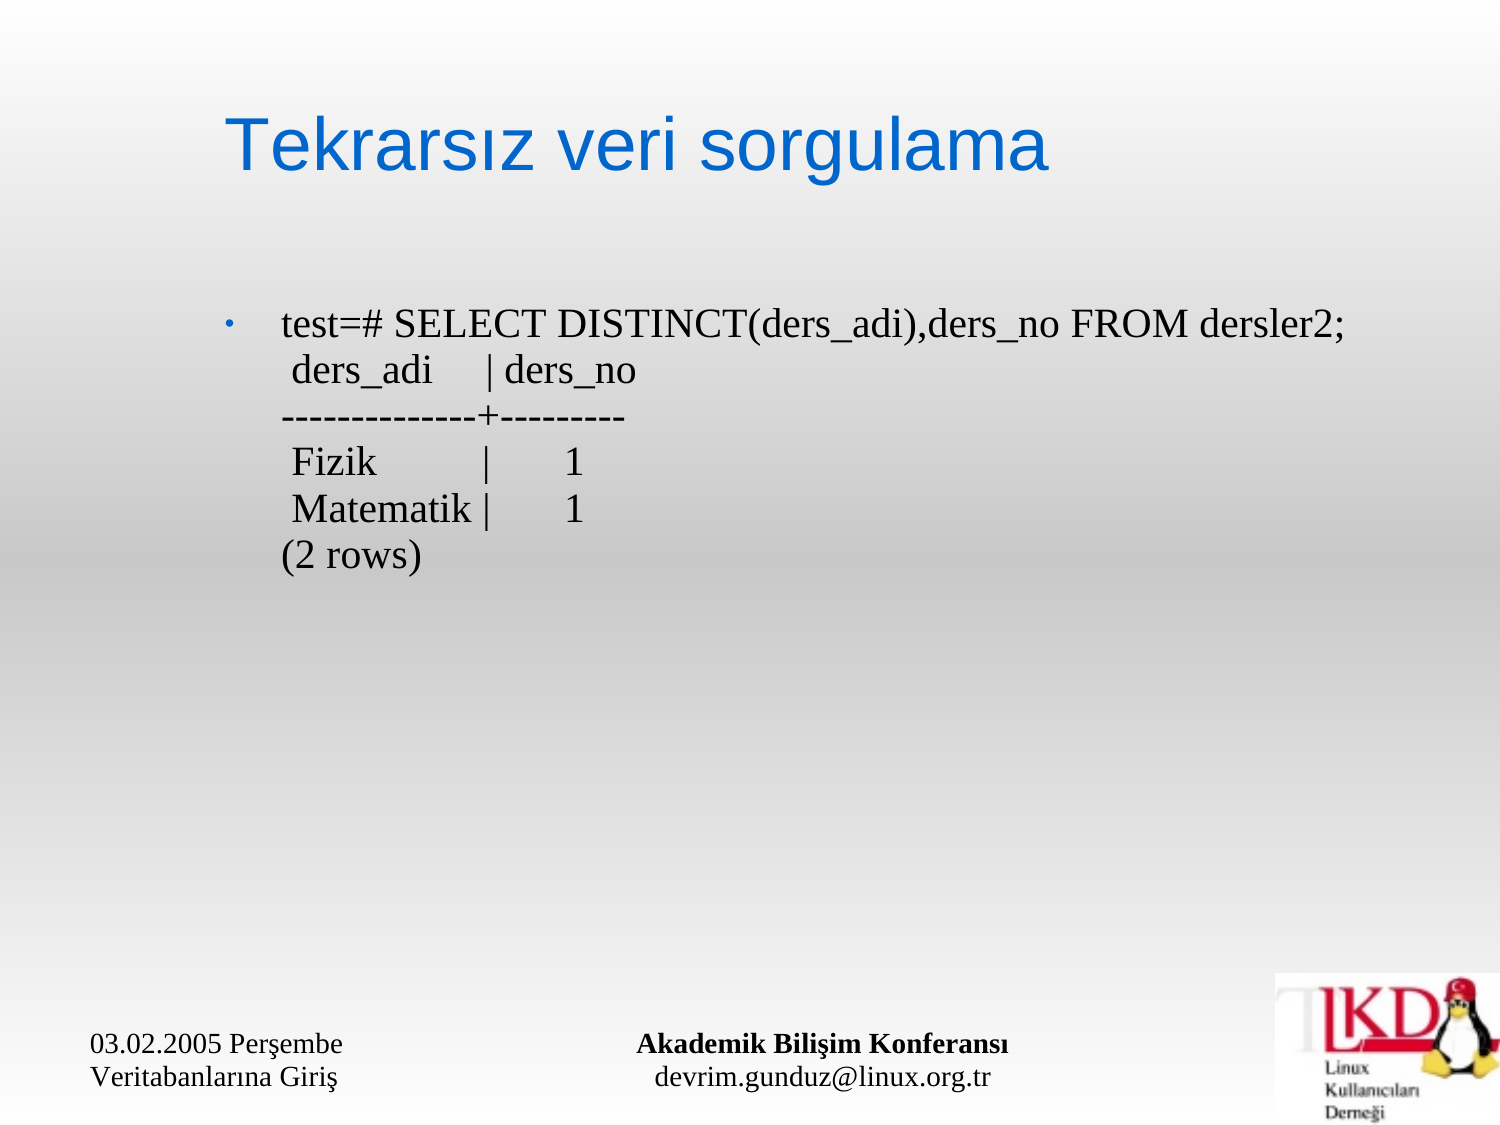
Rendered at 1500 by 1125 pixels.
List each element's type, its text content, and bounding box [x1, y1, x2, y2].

list test=# SELECT DISTINCT(ders_adi),ders_no FROM dersler2; ders_adi | ders_no --------------+--------- Fizik | 1 Matematik | 1 (2 rows) [224, 299, 1425, 975]
title Tekrarsız veri sorgulama [224, 49, 1425, 238]
picture [1275, 973, 1500, 1125]
